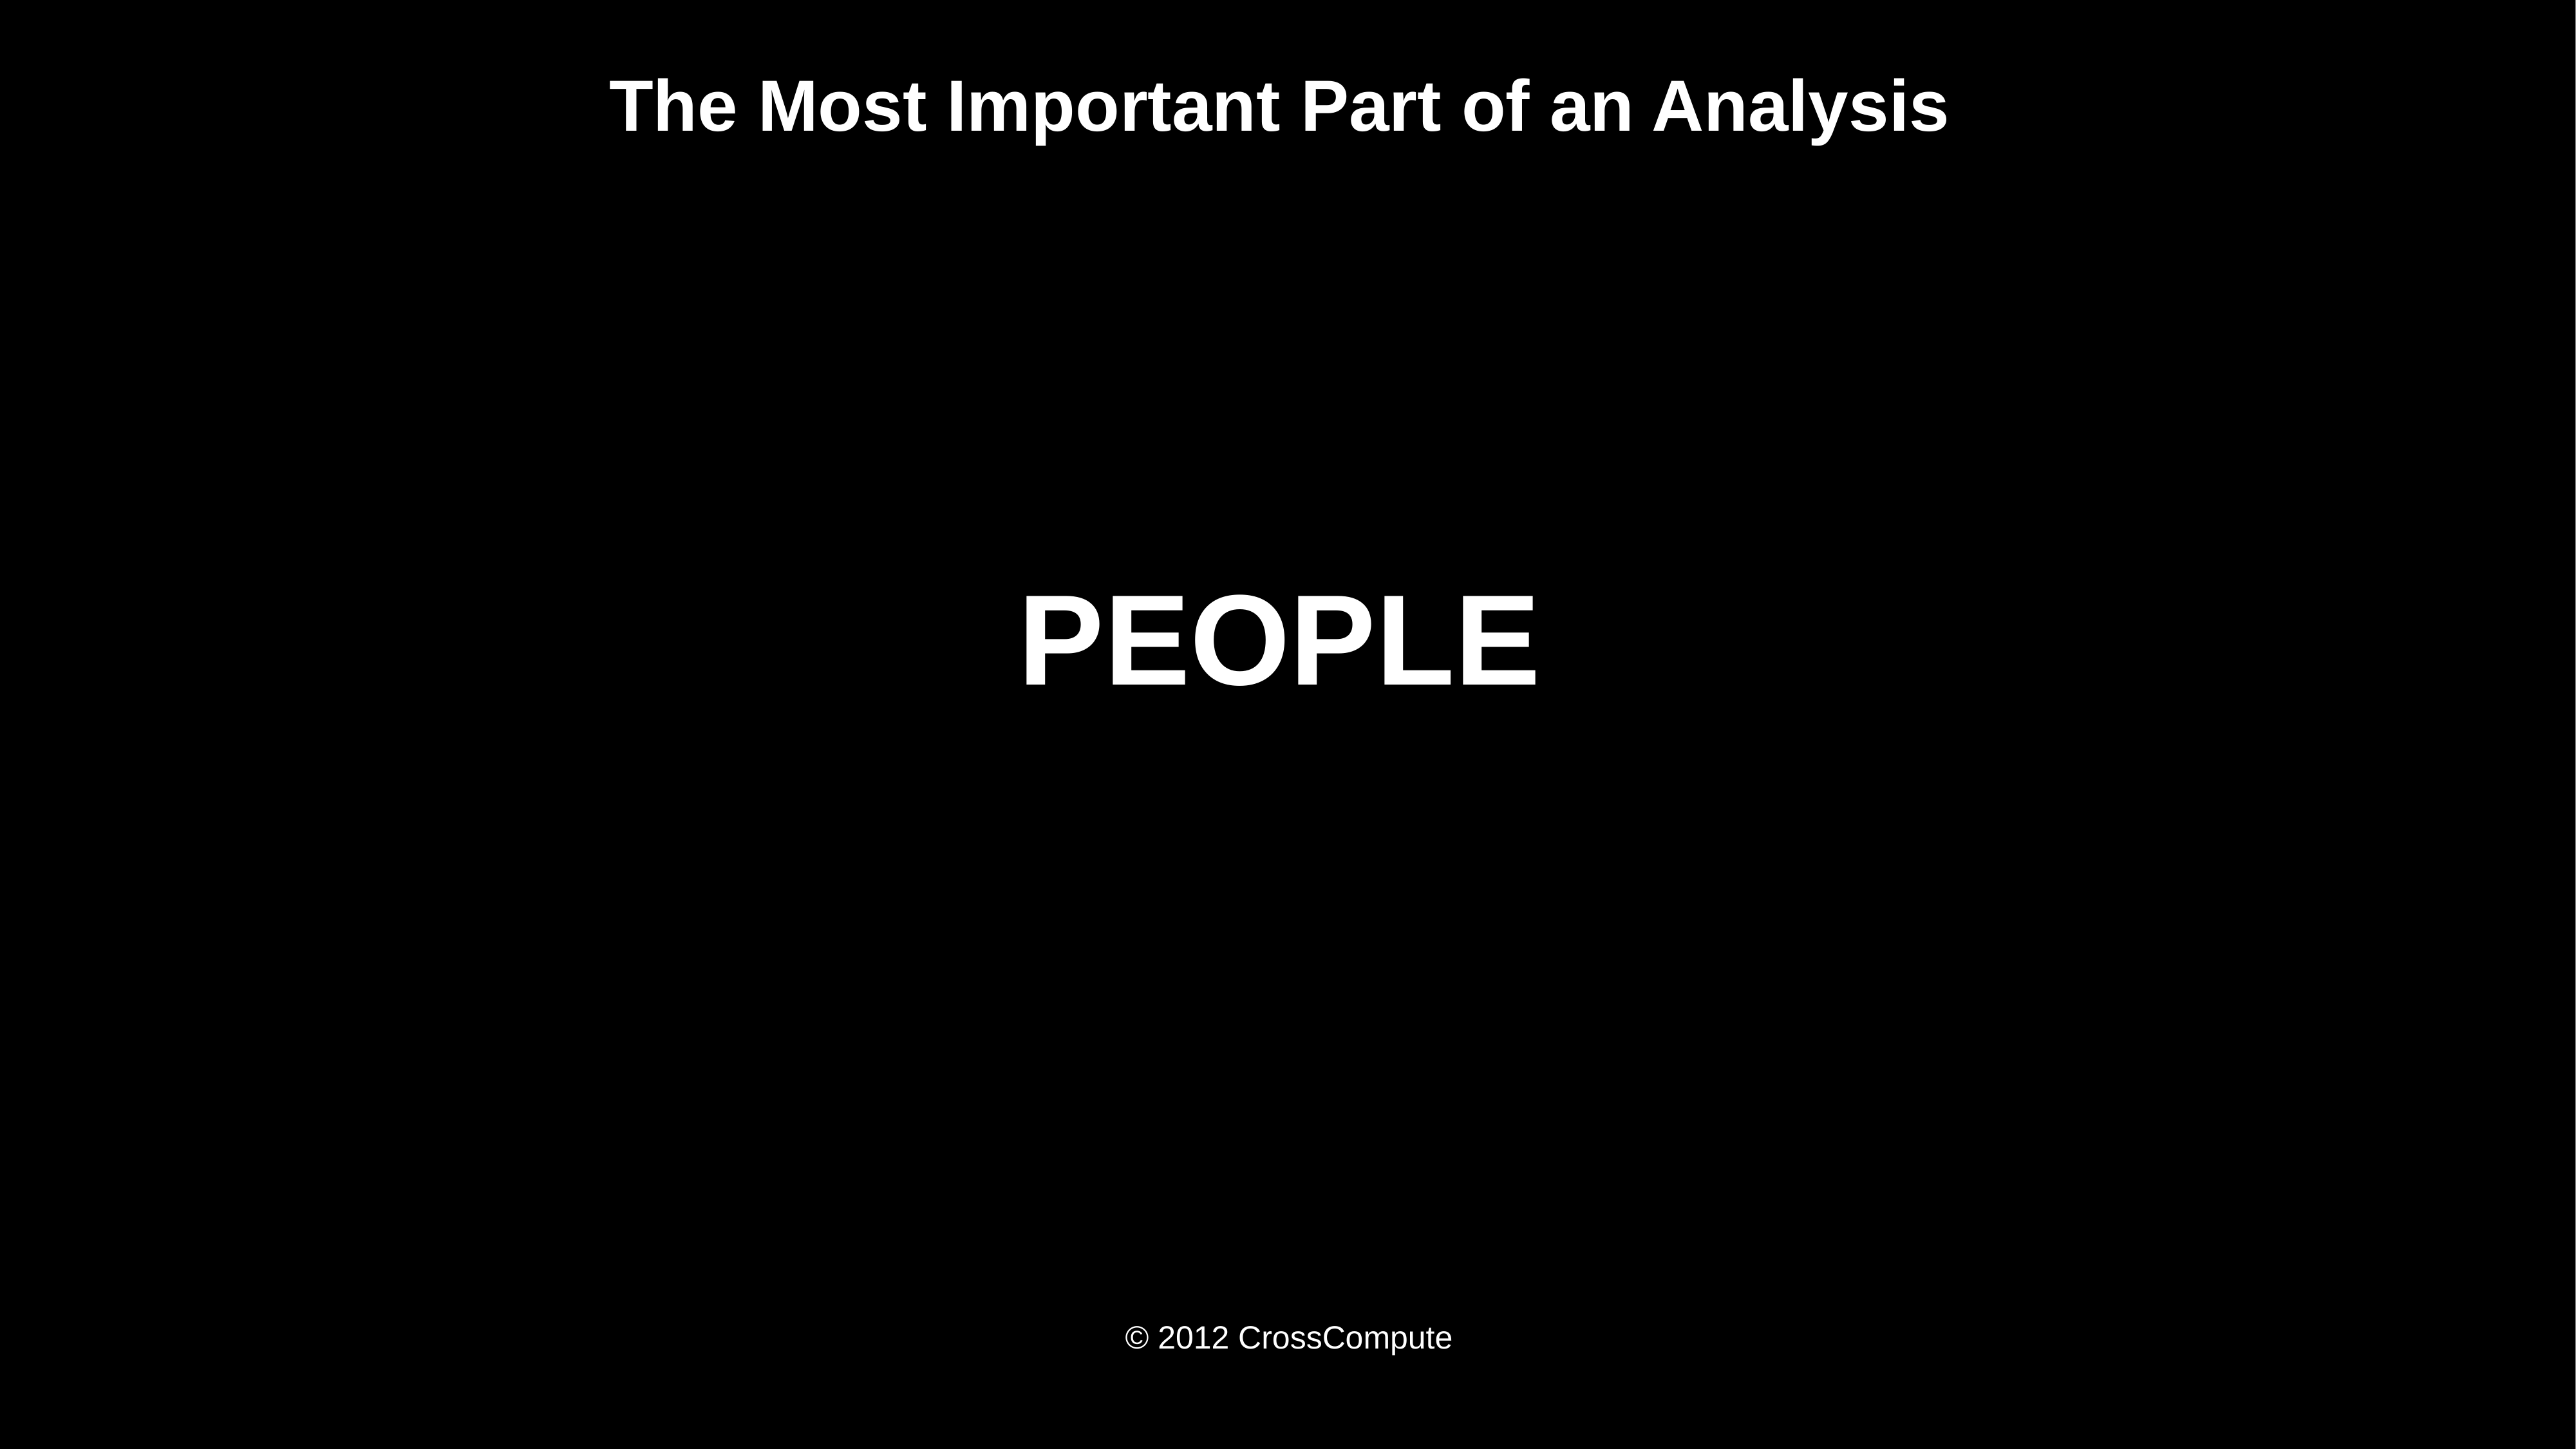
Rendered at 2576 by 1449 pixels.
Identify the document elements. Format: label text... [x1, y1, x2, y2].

list PEOPLE [72, 231, 2488, 1073]
title The Most Important Part of an Analysis [72, 19, 2488, 193]
